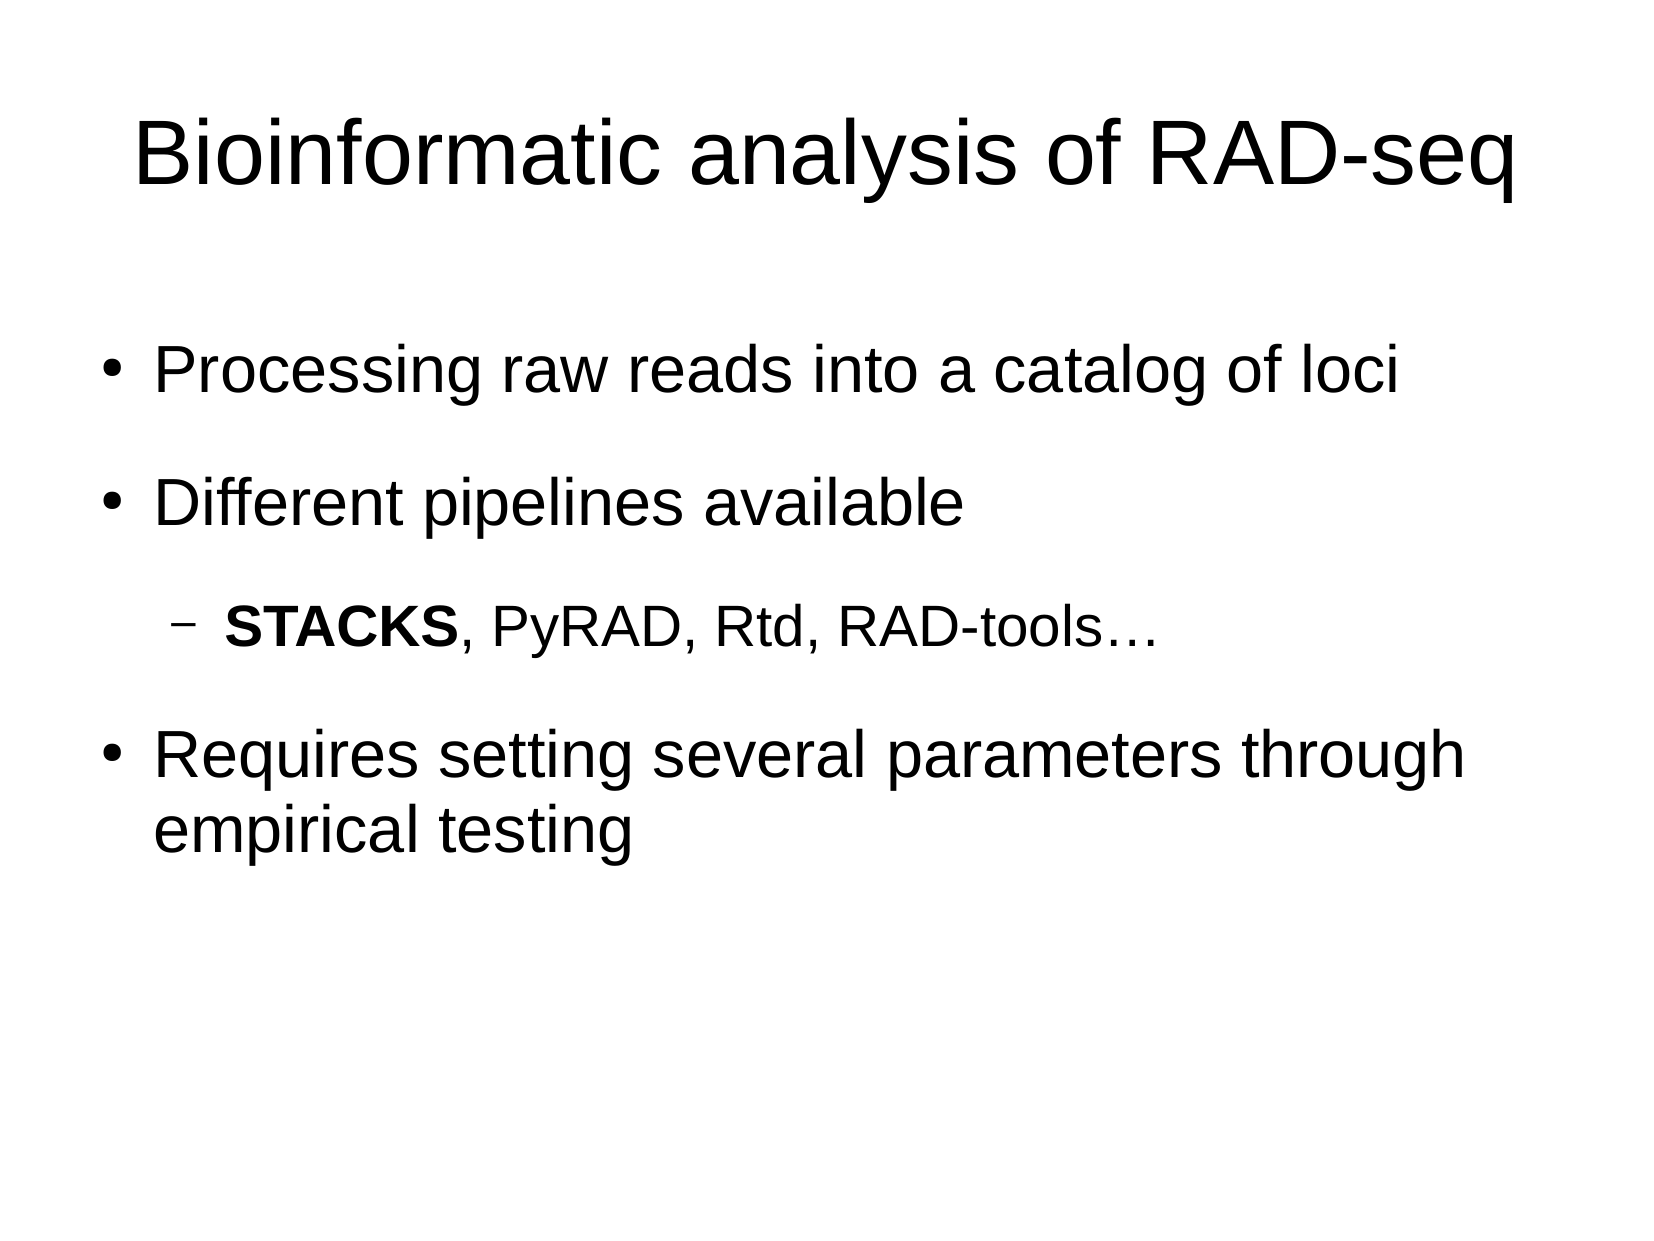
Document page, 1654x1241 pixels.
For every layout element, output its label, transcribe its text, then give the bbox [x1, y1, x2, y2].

title Bioinformatic analysis of RAD-seq [82, 49, 1571, 257]
list Processing raw reads into a catalog of loci Different pipelines available STACKS, PyRAD, Rtd, RAD-tools… Requires setting several parameters through empirical testing [82, 331, 1571, 1051]
